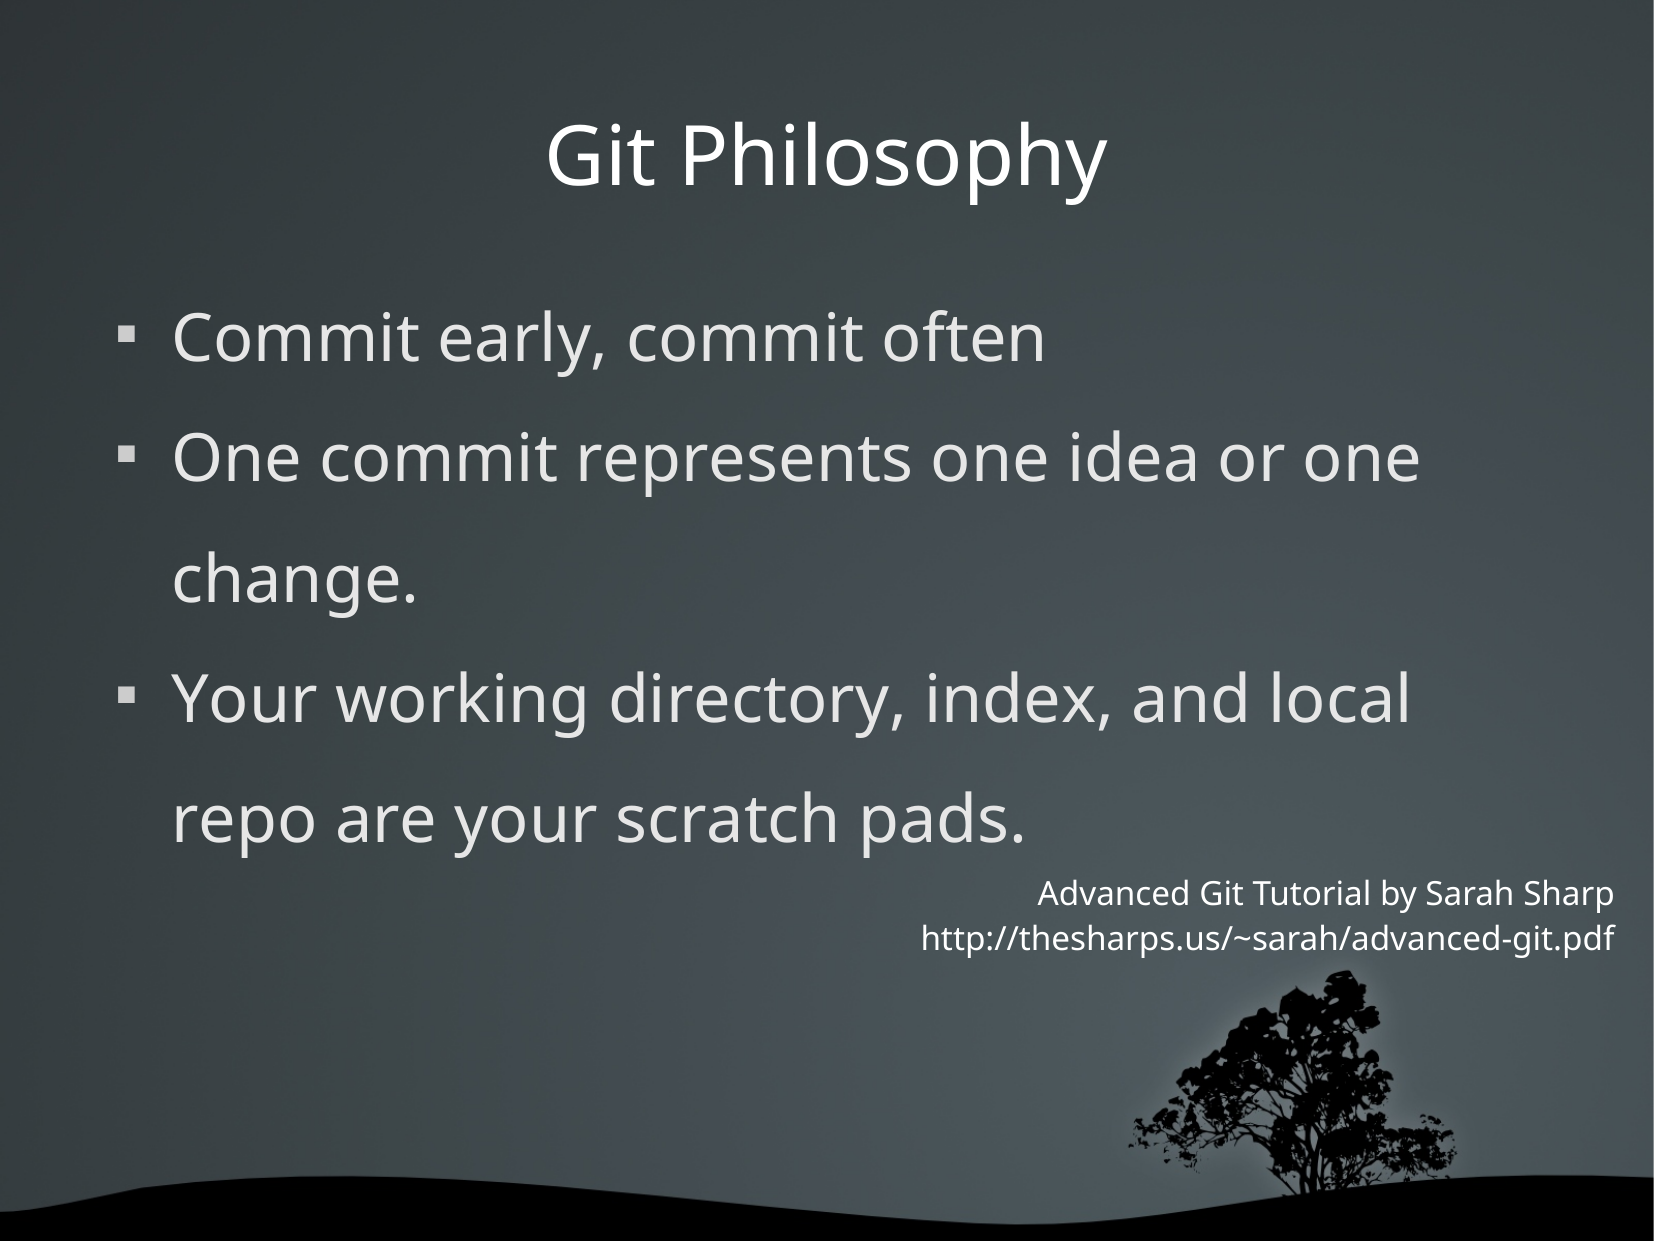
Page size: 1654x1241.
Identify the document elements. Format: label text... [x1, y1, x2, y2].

text_box Advanced Git Tutorial by Sarah Sharp http://thesharps.us/~sarah/advanced-git.pdf [905, 862, 1613, 952]
list Commit early, commit often One commit represents one idea or one change. Your working directory, index, and local repo are your scratch pads. [82, 290, 1571, 1094]
title Git Philosophy [82, 56, 1571, 250]
picture [0, 0, 1654, 1241]
